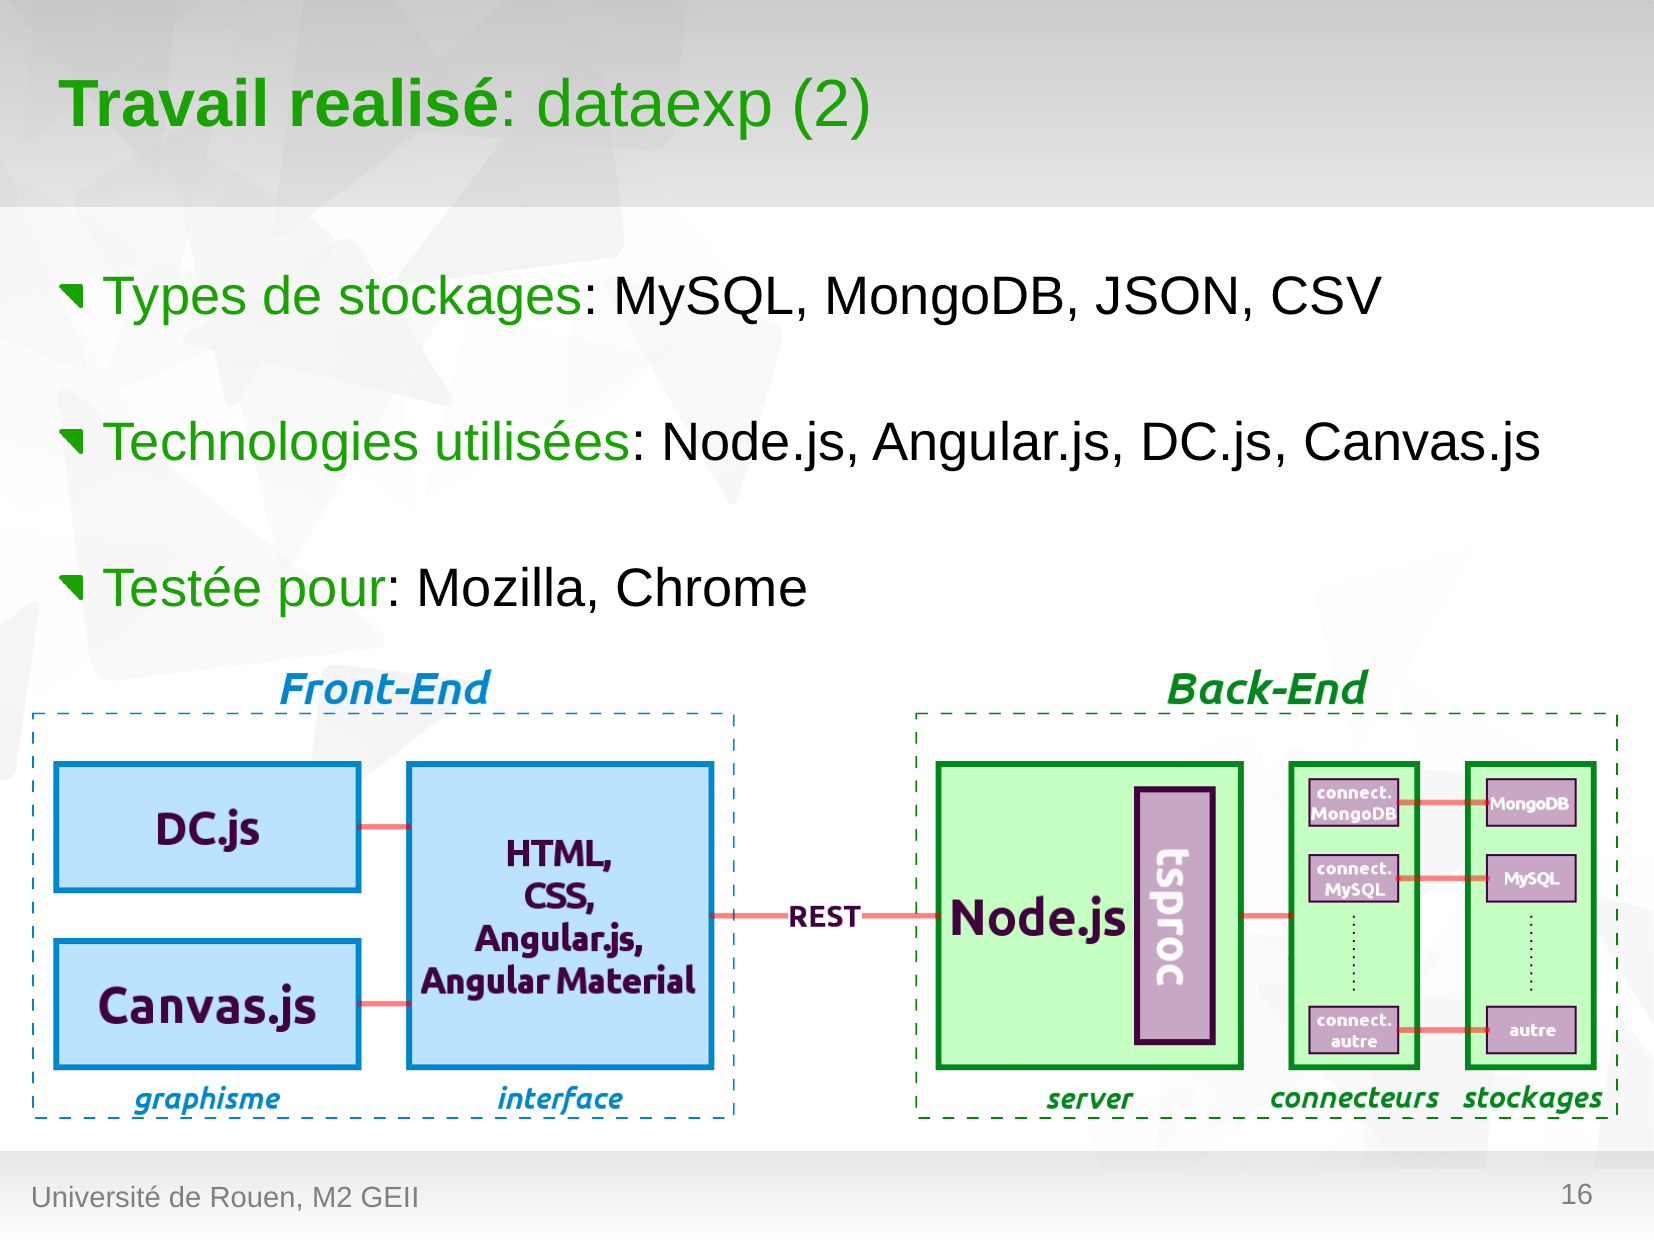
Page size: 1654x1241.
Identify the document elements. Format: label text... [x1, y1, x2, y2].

list Types de stockages: MySQL, MongoDB, JSON, CSV Technologies utilisées: Node.js, Angular.js, DC.js, Canvas.js Testée pour: Mozilla, Chrome [59, 265, 1595, 669]
picture [0, 0, 1654, 1169]
title Travail realisé: dataexp (2) [59, 29, 1595, 178]
picture [471, 686, 481, 699]
